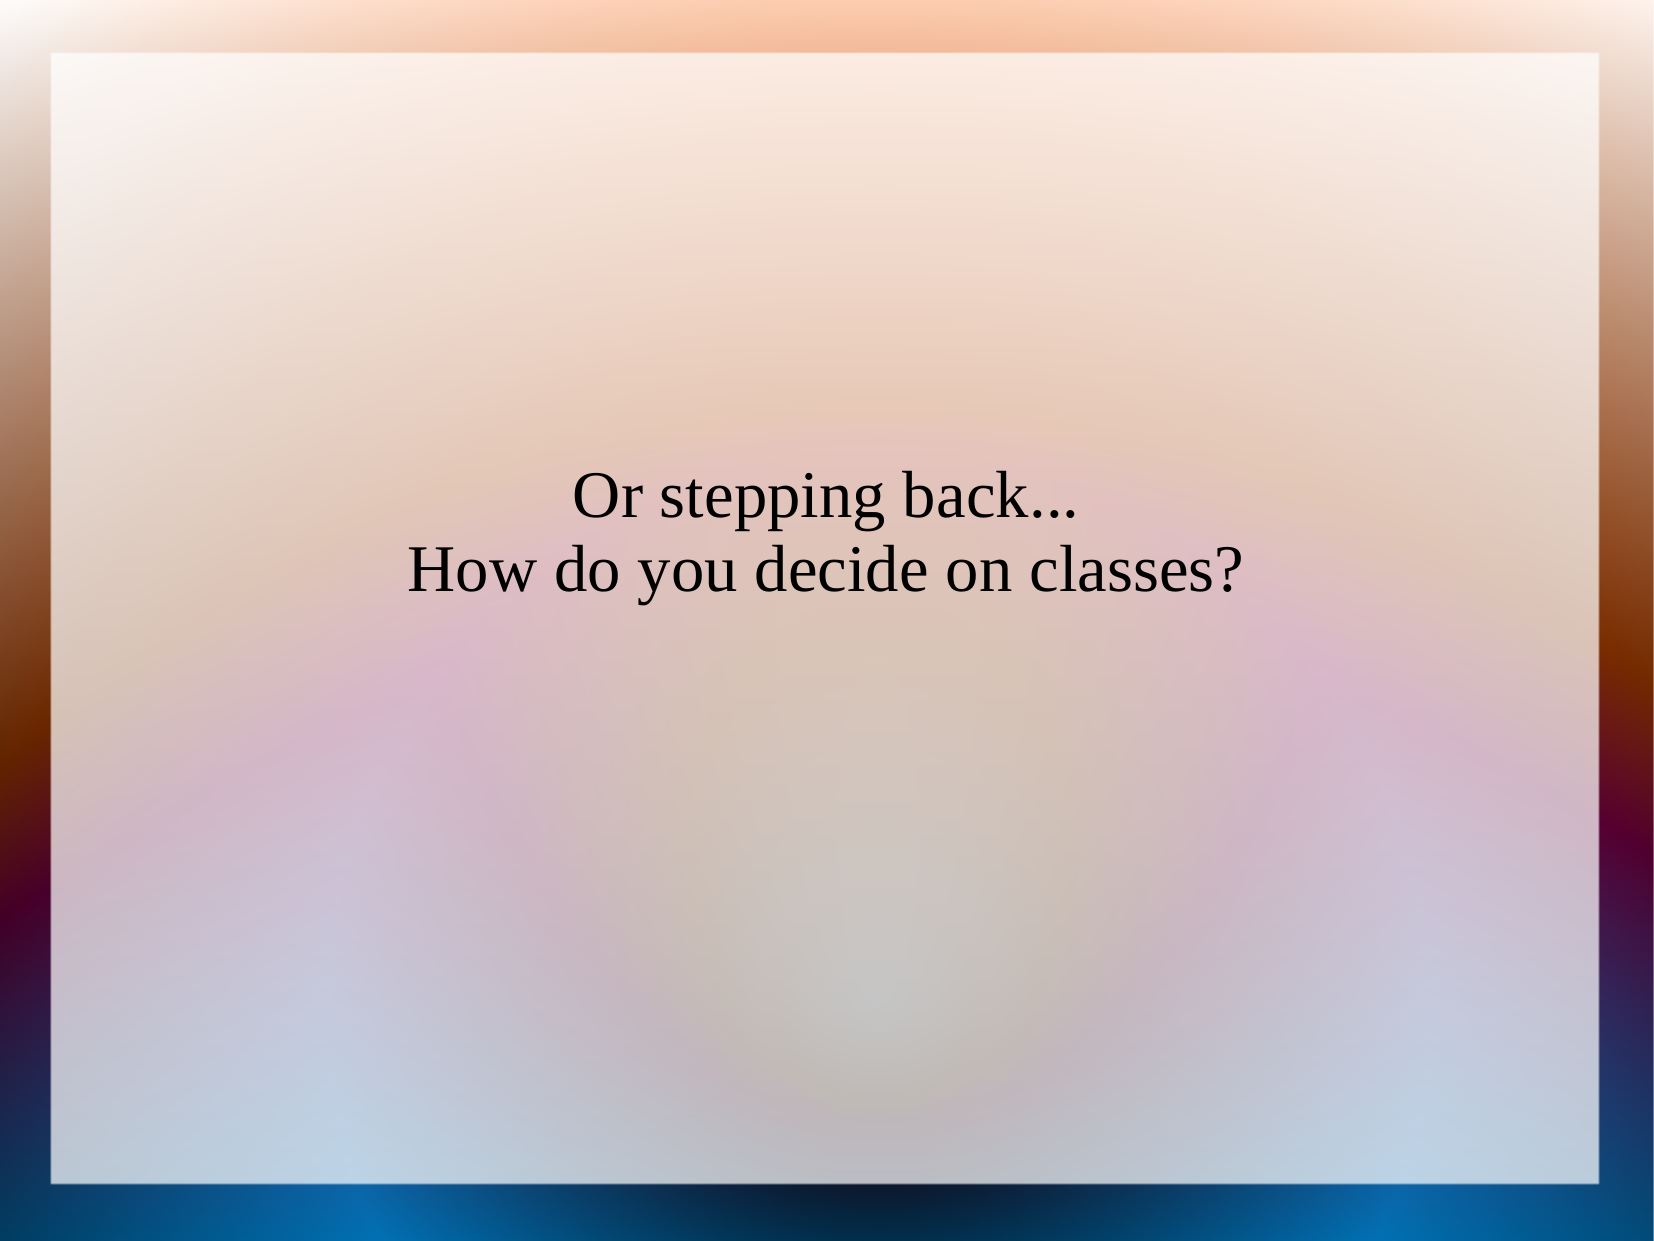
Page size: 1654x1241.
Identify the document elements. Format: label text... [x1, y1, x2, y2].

subtitle Or stepping back... How do you decide on classes? [82, 55, 1571, 1010]
picture [0, 0, 1654, 1241]
